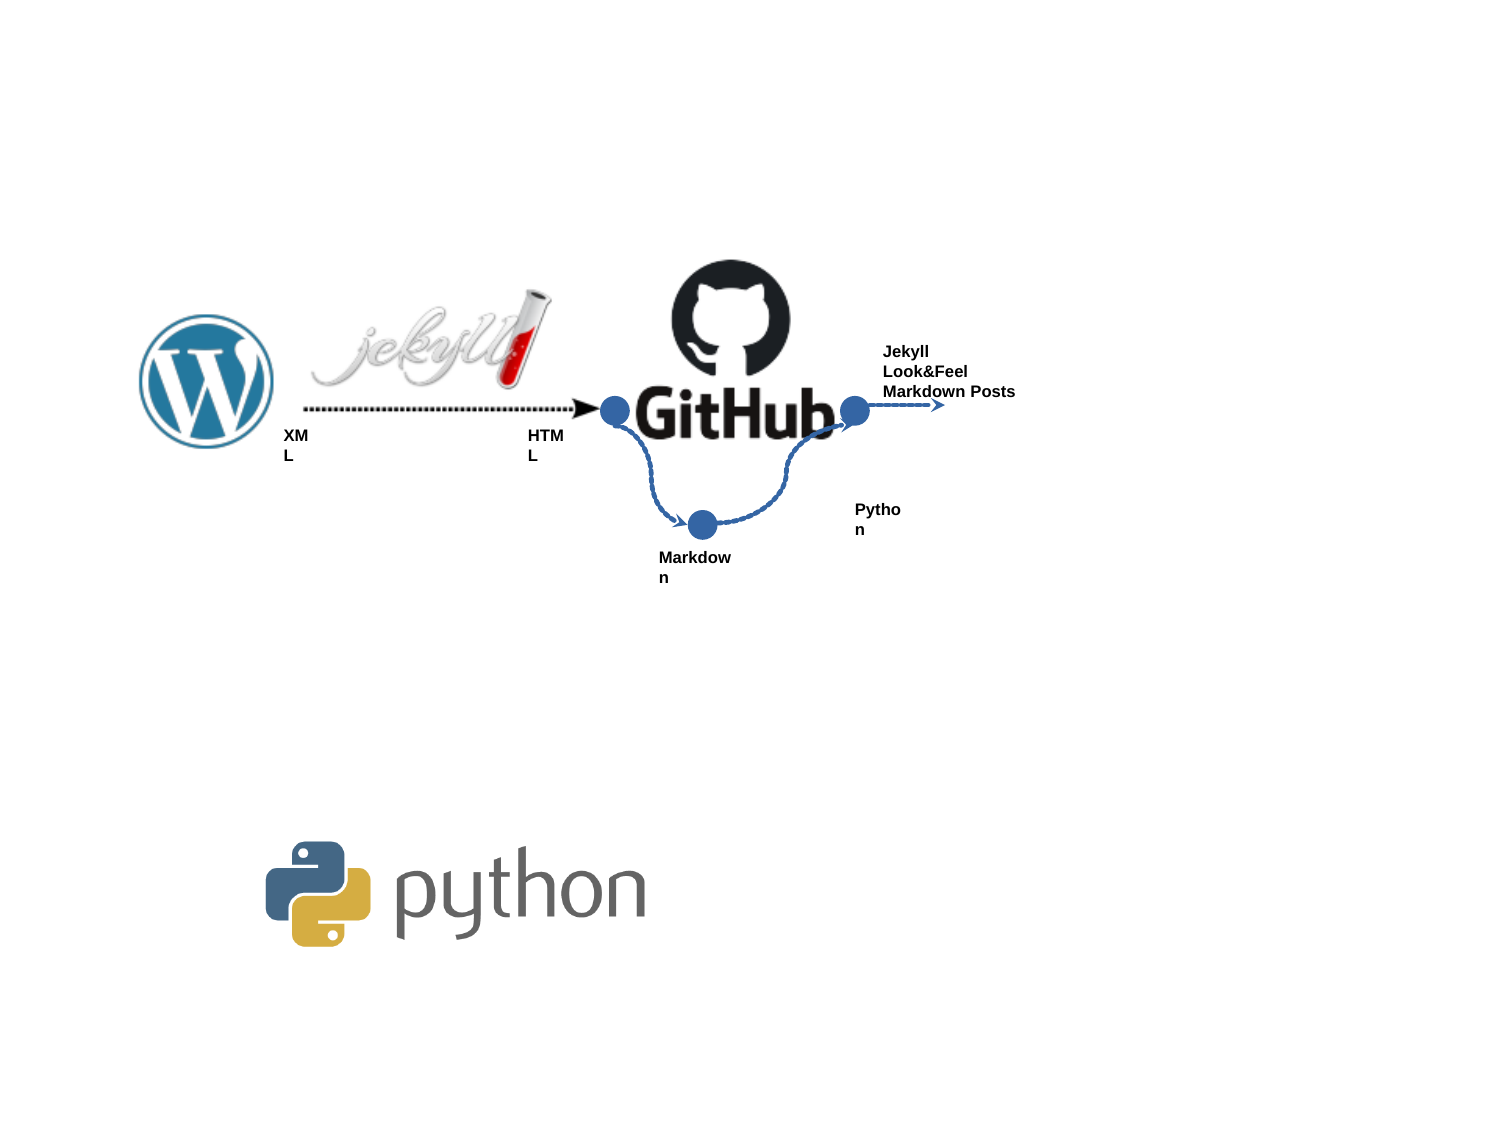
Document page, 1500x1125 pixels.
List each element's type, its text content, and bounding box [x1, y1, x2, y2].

text_box Jekyll Look&Feel Markdown Posts [868, 333, 1035, 386]
text_box [840, 395, 870, 426]
text_box Python [839, 491, 927, 525]
picture [255, 822, 660, 960]
picture [105, 199, 866, 510]
text_box [687, 510, 718, 539]
text_box XML [268, 417, 334, 451]
text_box [600, 395, 630, 426]
text_box HTML [513, 417, 590, 451]
text_box Markdown [644, 539, 757, 574]
picture [767, 422, 866, 510]
